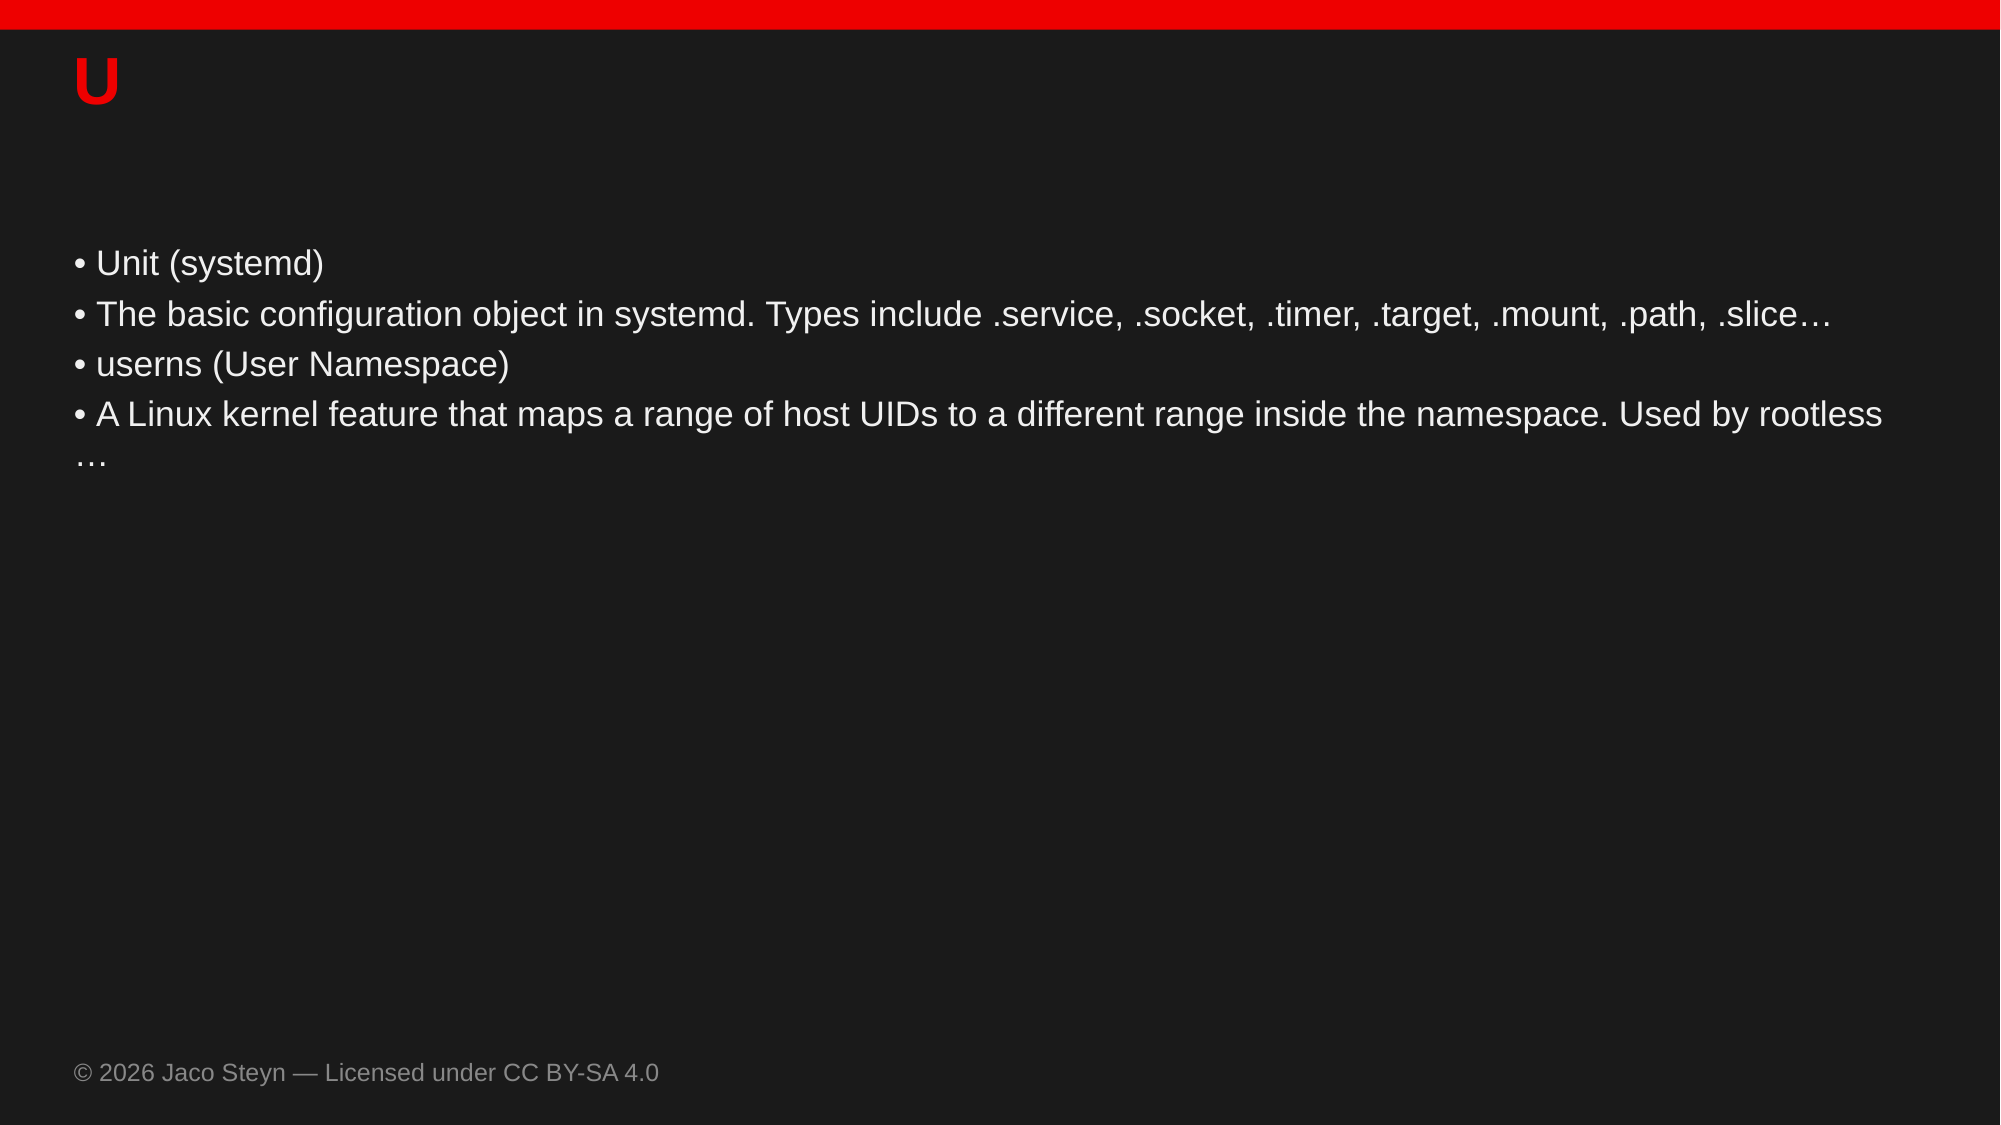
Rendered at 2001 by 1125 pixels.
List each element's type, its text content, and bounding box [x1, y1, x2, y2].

text_box • Unit (systemd) • The basic configuration object in systemd. Types include .service, .socket, .timer, .target, .mount, .path, .slice… • userns (User Namespace) • A Linux kernel feature that maps a range of host UIDs to a different range inside the namespace. Used by rootless … [59, 236, 1942, 1037]
text_box [0, 0, 2001, 30]
text_box © 2026 Jaco Steyn — Licensed under CC BY-SA 4.0 [59, 1051, 1942, 1093]
text_box U [59, 36, 1942, 208]
